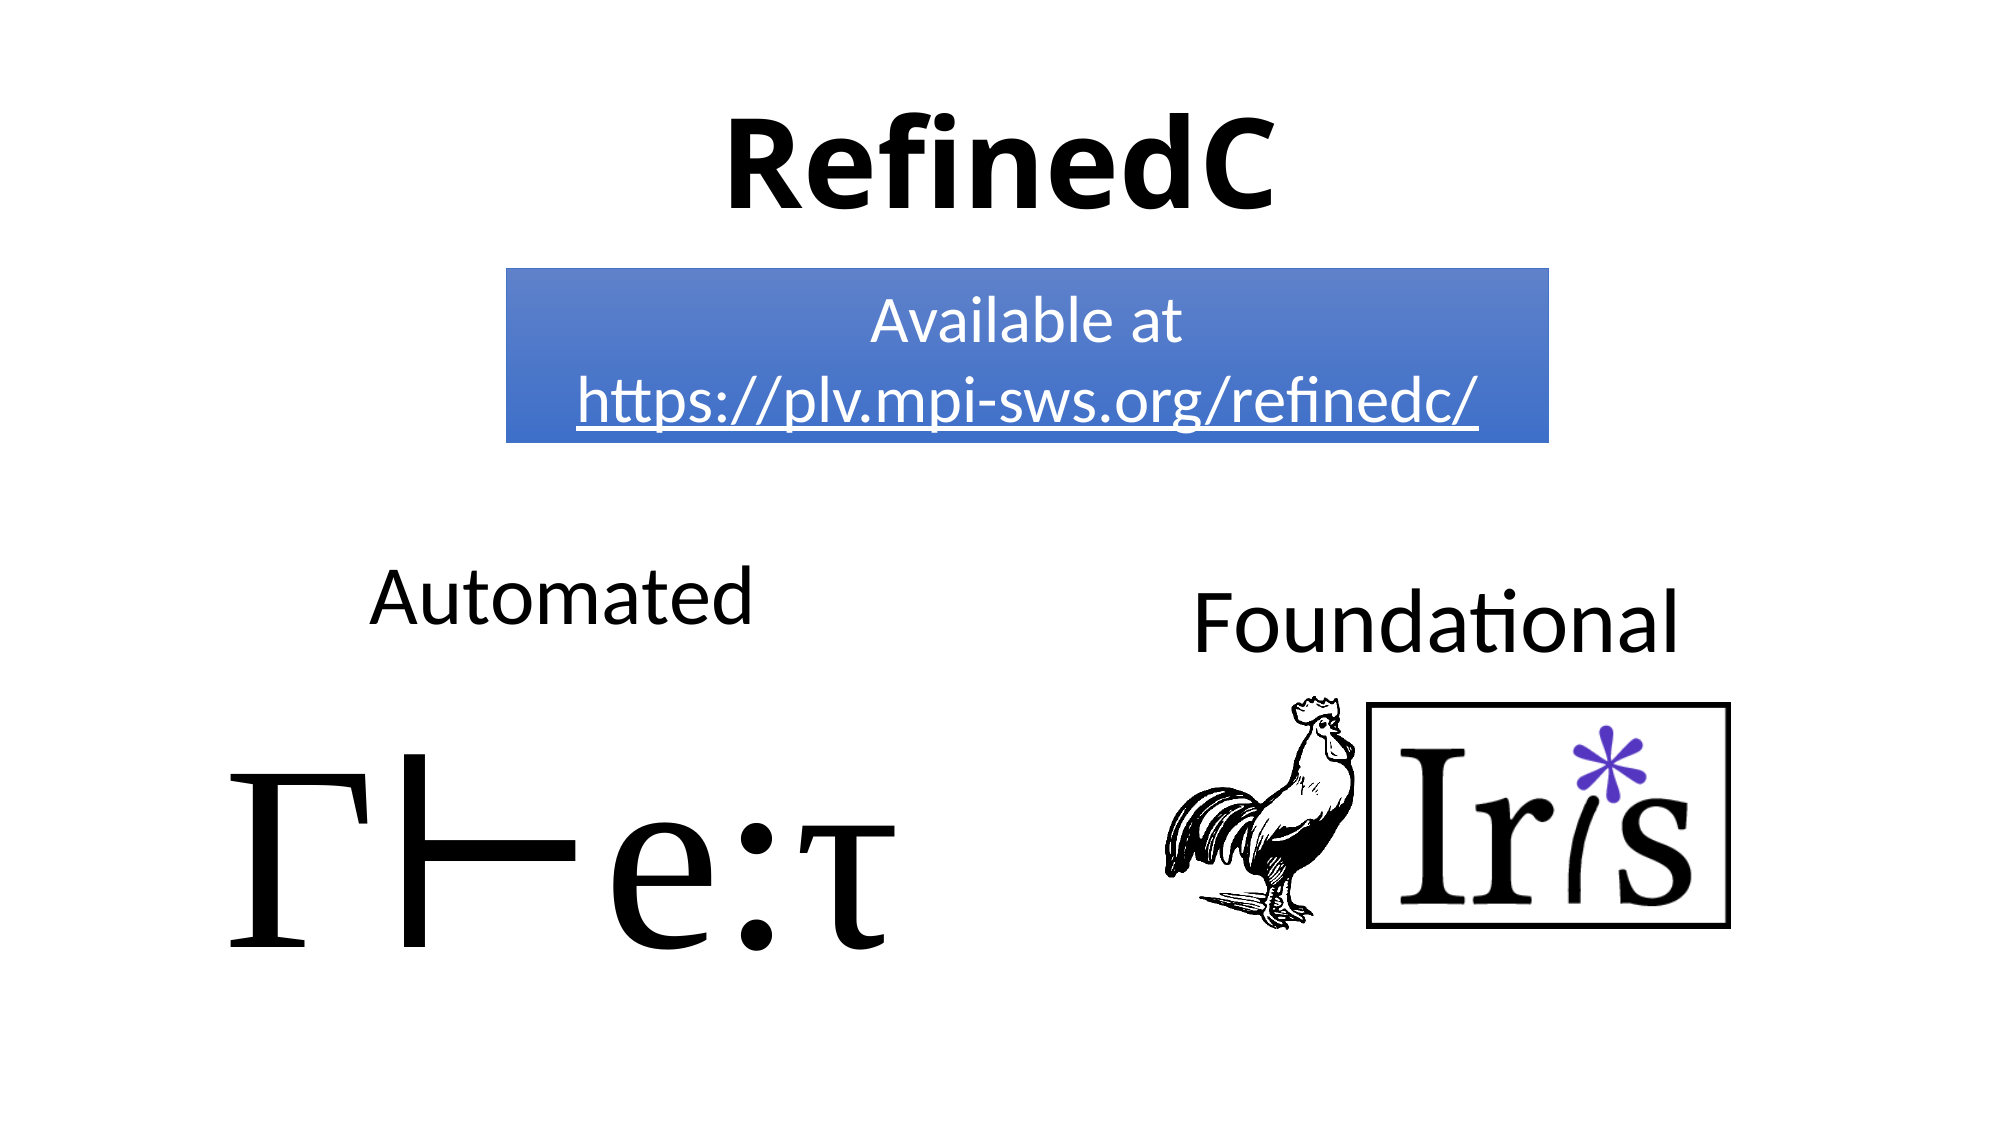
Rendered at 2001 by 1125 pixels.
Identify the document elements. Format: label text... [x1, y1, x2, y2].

text_box Available at https://plv.mpi-sws.org/refinedc/ [506, 268, 1549, 443]
picture [1165, 696, 1355, 930]
title RefinedC [137, 59, 1863, 278]
list Foundational [1012, 299, 1863, 1014]
picture [1366, 702, 1731, 930]
list Automated Γ⊢e:τ [137, 299, 988, 1014]
